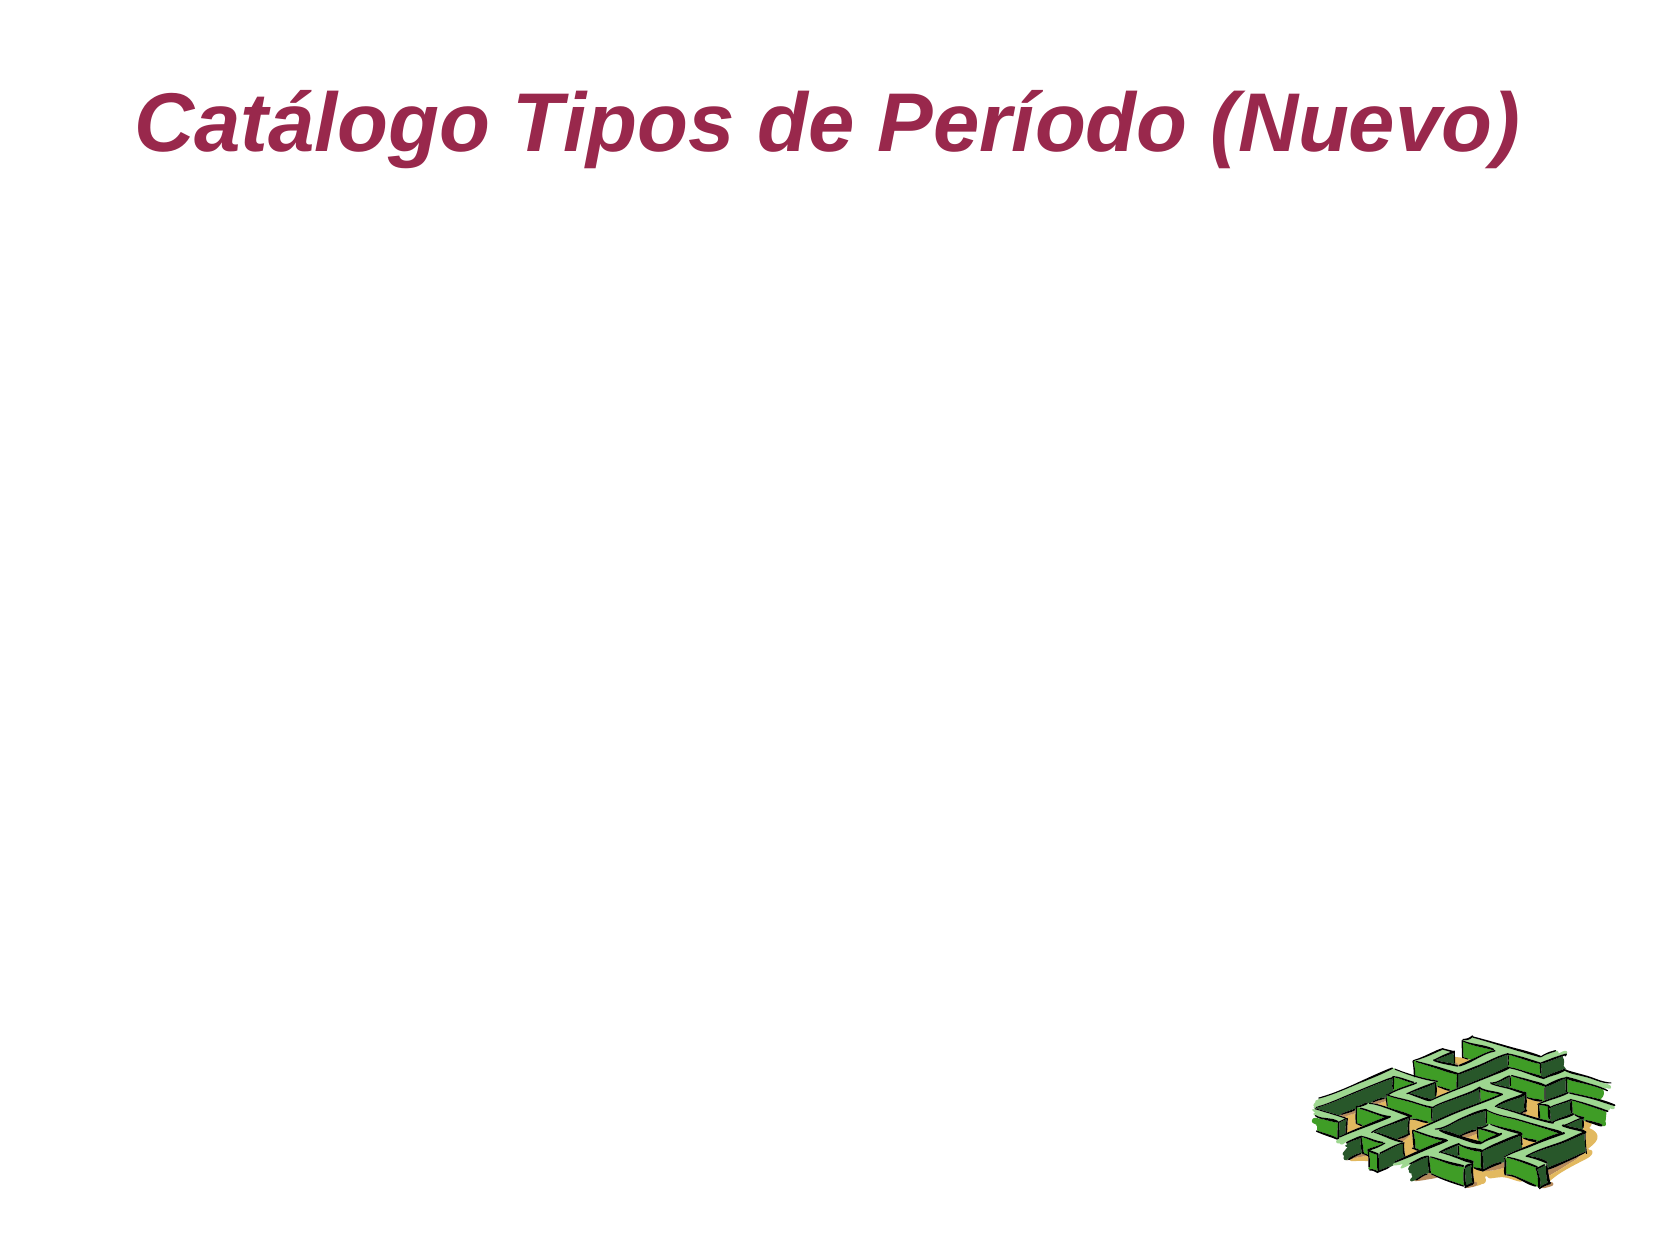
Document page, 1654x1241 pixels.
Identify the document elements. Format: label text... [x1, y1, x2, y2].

title Catálogo Tipos de Período (Nuevo) [121, 19, 1534, 227]
